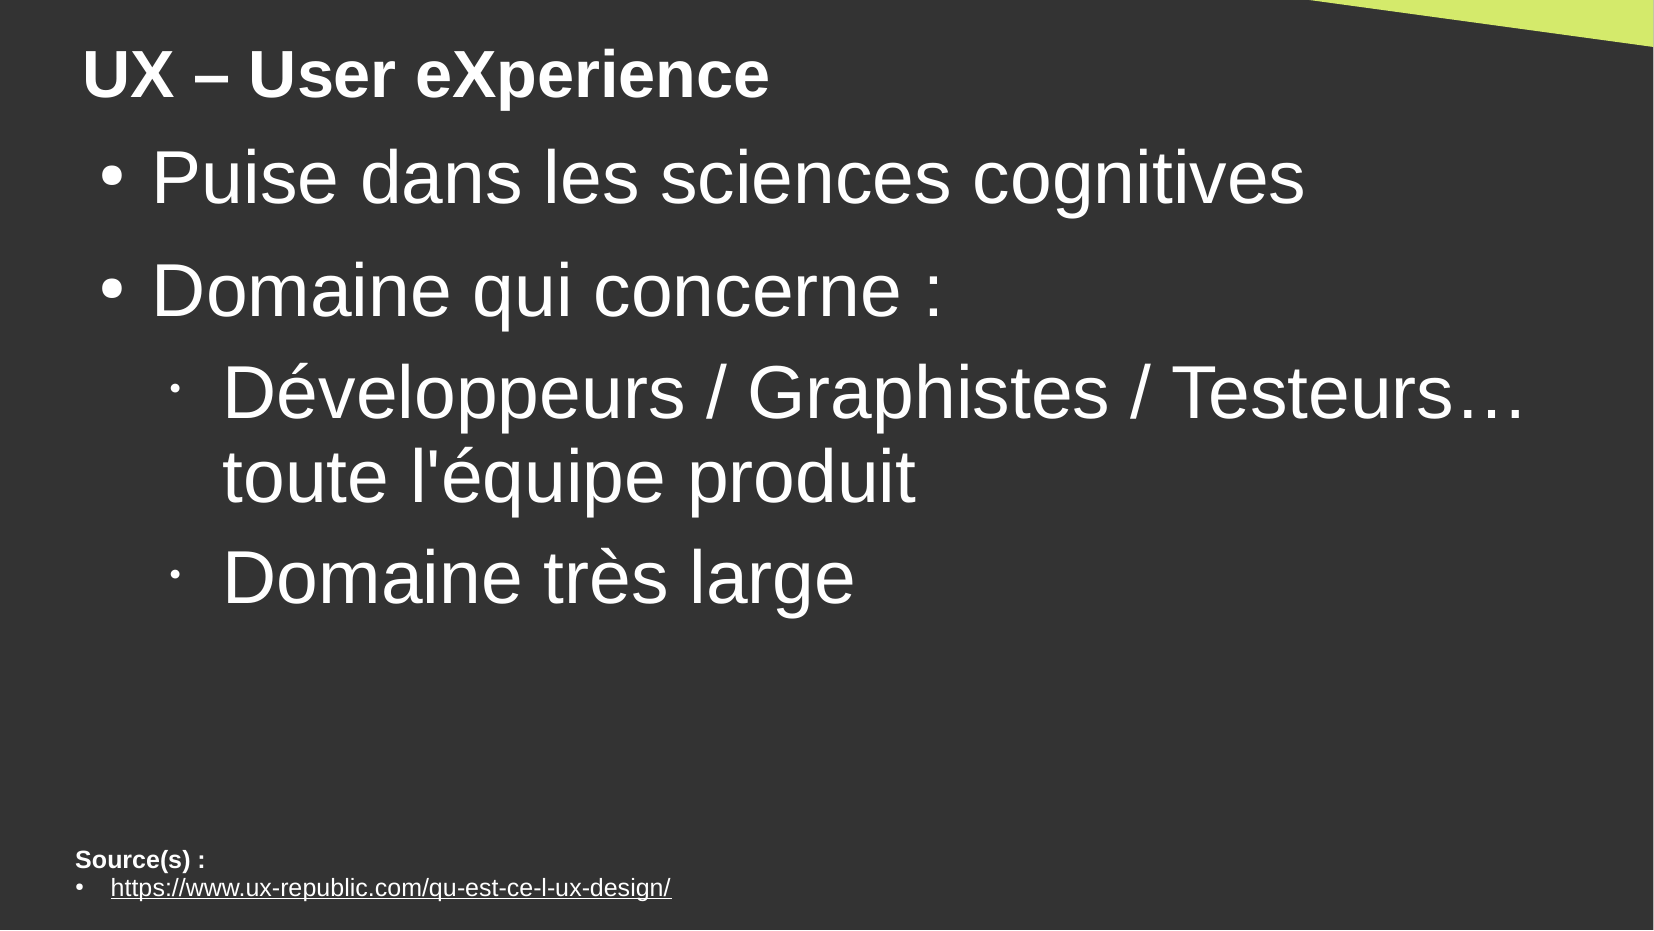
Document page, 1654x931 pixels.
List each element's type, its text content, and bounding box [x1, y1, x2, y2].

text_box Source(s) : https://www.ux-republic.com/qu-est-ce-l-ux-design/ [60, 838, 1546, 931]
title UX – User eXperience [82, 37, 1571, 114]
text_box [1309, 0, 1654, 48]
list Puise dans les sciences cognitives Domaine qui concerne : Développeurs / Graphistes / Testeurs… toute l'équipe produit Domaine très large [80, 135, 1620, 827]
